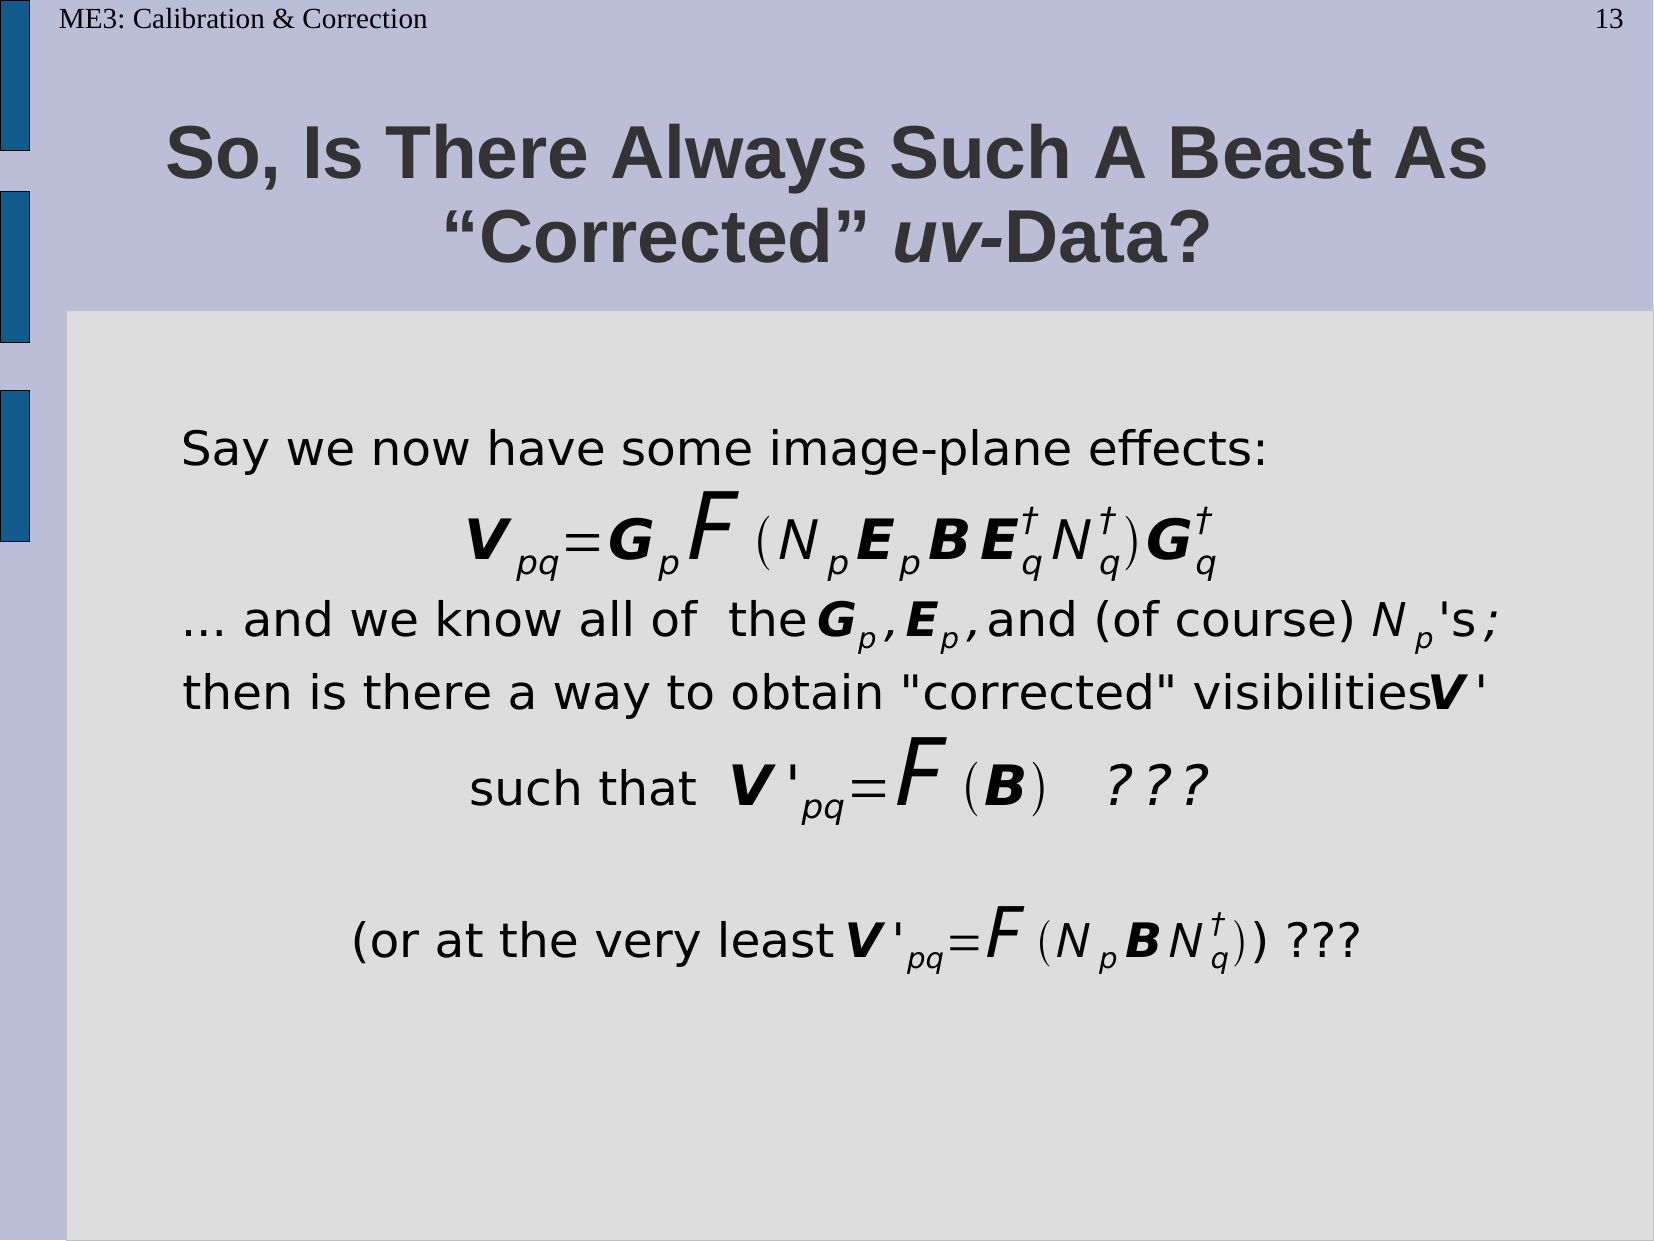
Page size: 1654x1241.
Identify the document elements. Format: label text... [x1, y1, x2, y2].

title So, Is There Always Such A Beast As “Corrected” uv-Data? [121, 91, 1534, 299]
chart [174, 413, 1506, 1044]
